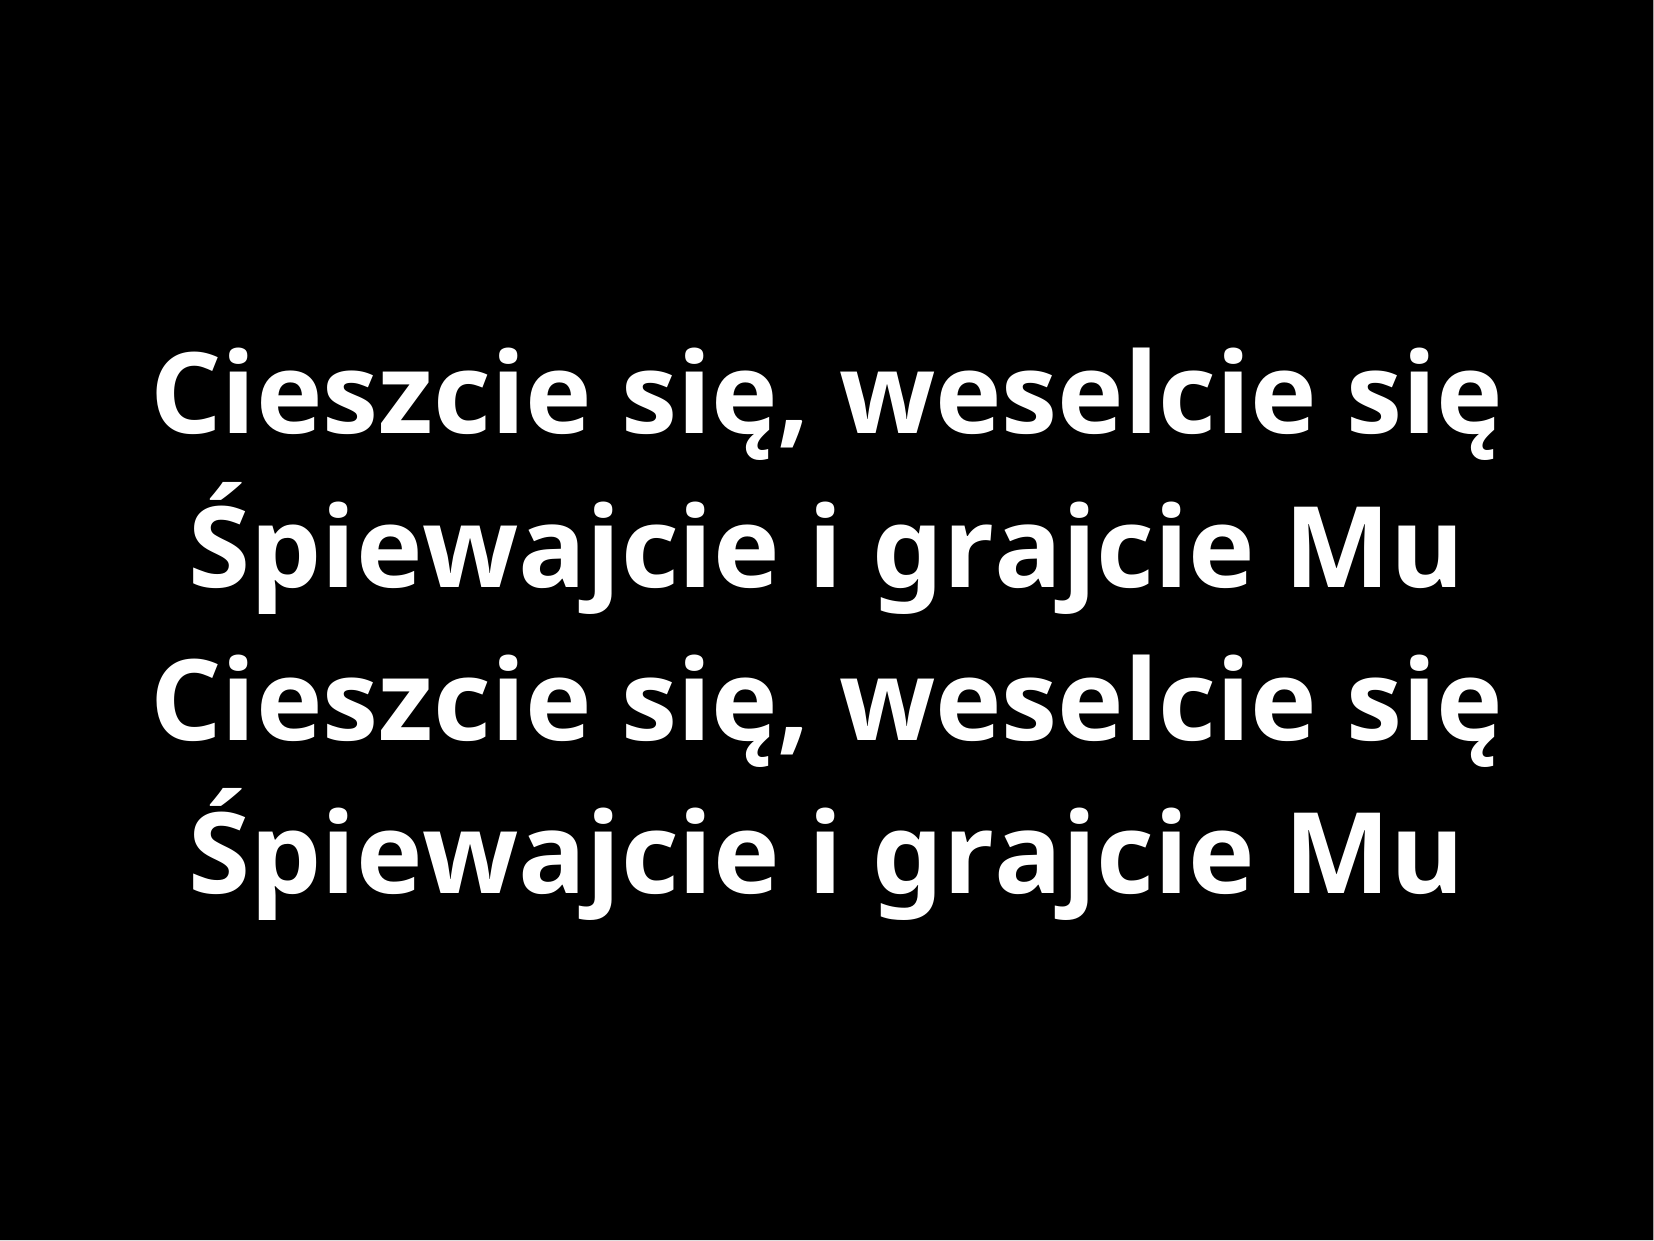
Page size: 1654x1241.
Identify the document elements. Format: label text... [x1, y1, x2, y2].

title Cieszcie się, weselcie się Śpiewajcie i grajcie Mu Cieszcie się, weselcie się Śpiewajcie i grajcie Mu [0, 0, 1654, 1241]
